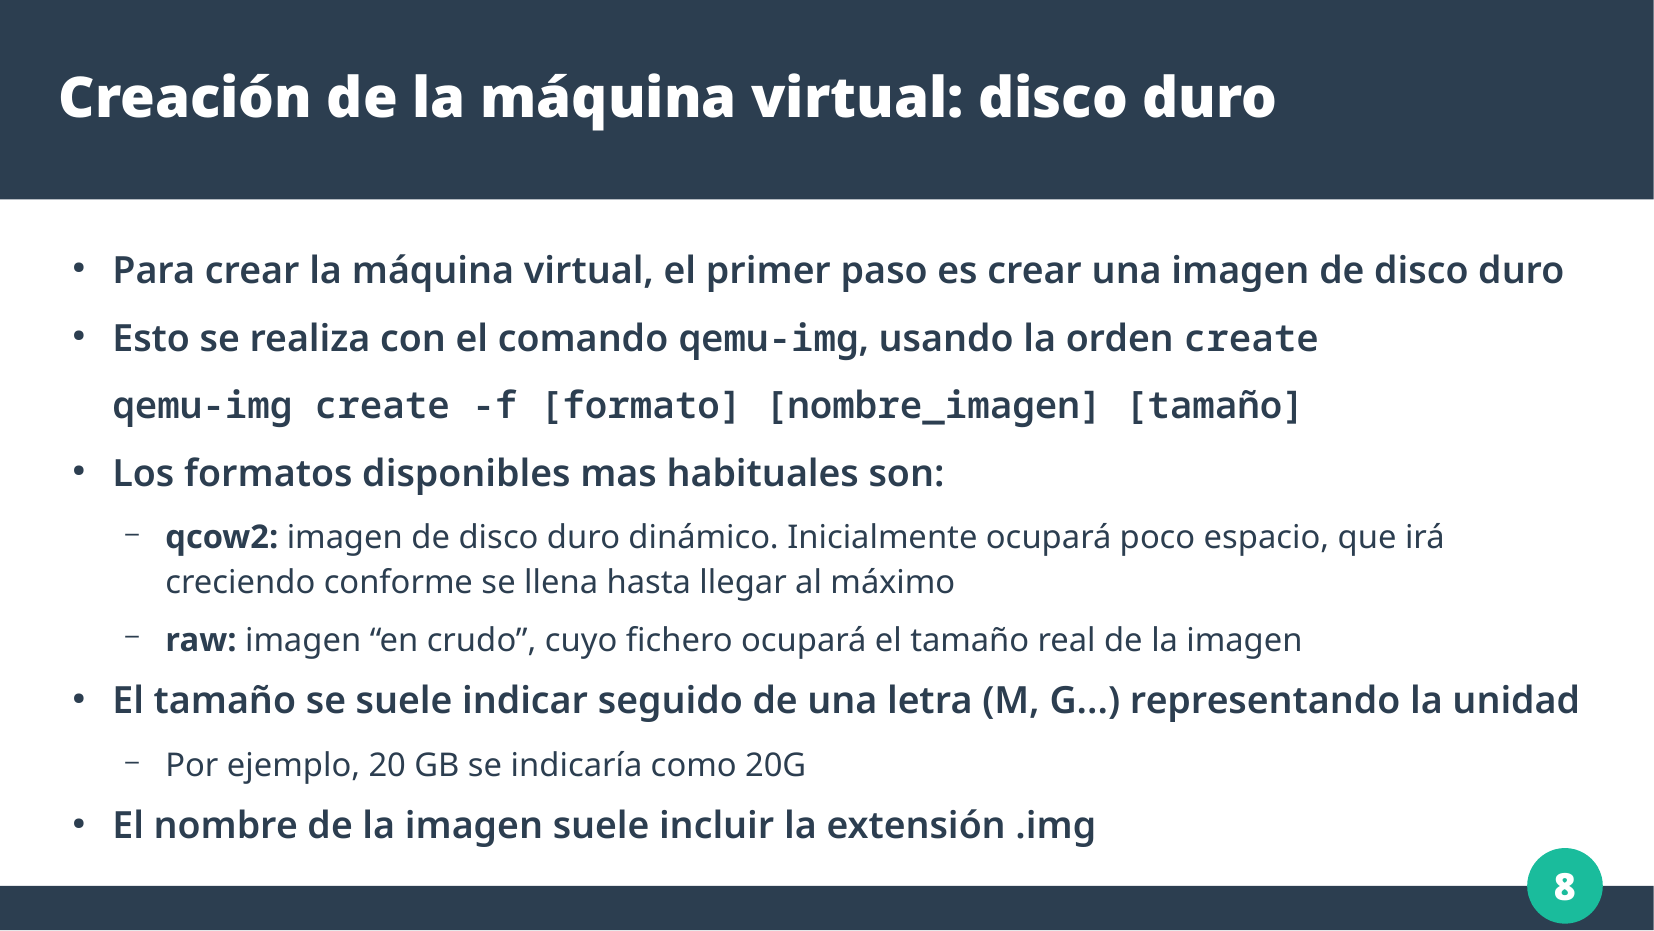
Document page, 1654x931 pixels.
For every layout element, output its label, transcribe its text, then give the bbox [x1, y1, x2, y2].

list Para crear la máquina virtual, el primer paso es crear una imagen de disco duro Esto se realiza con el comando qemu-img, usando la orden create qemu-img create -f [formato] [nombre_imagen] [tamaño] Los formatos disponibles mas habituales son: qcow2: imagen de disco duro dinámico. Inicialmente ocupará poco espacio, que irá creciendo conforme se llena hasta llegar al máximo raw: imagen “en crudo”, cuyo fichero ocupará el tamaño real de la imagen El tamaño se suele indicar seguido de una letra (M, G...) representando la unidad Por ejemplo, 20 GB se indicaría como 20G El nombre de la imagen suele incluir la extensión .img [59, 243, 1595, 864]
title Creación de la máquina virtual: disco duro [59, 37, 1595, 155]
